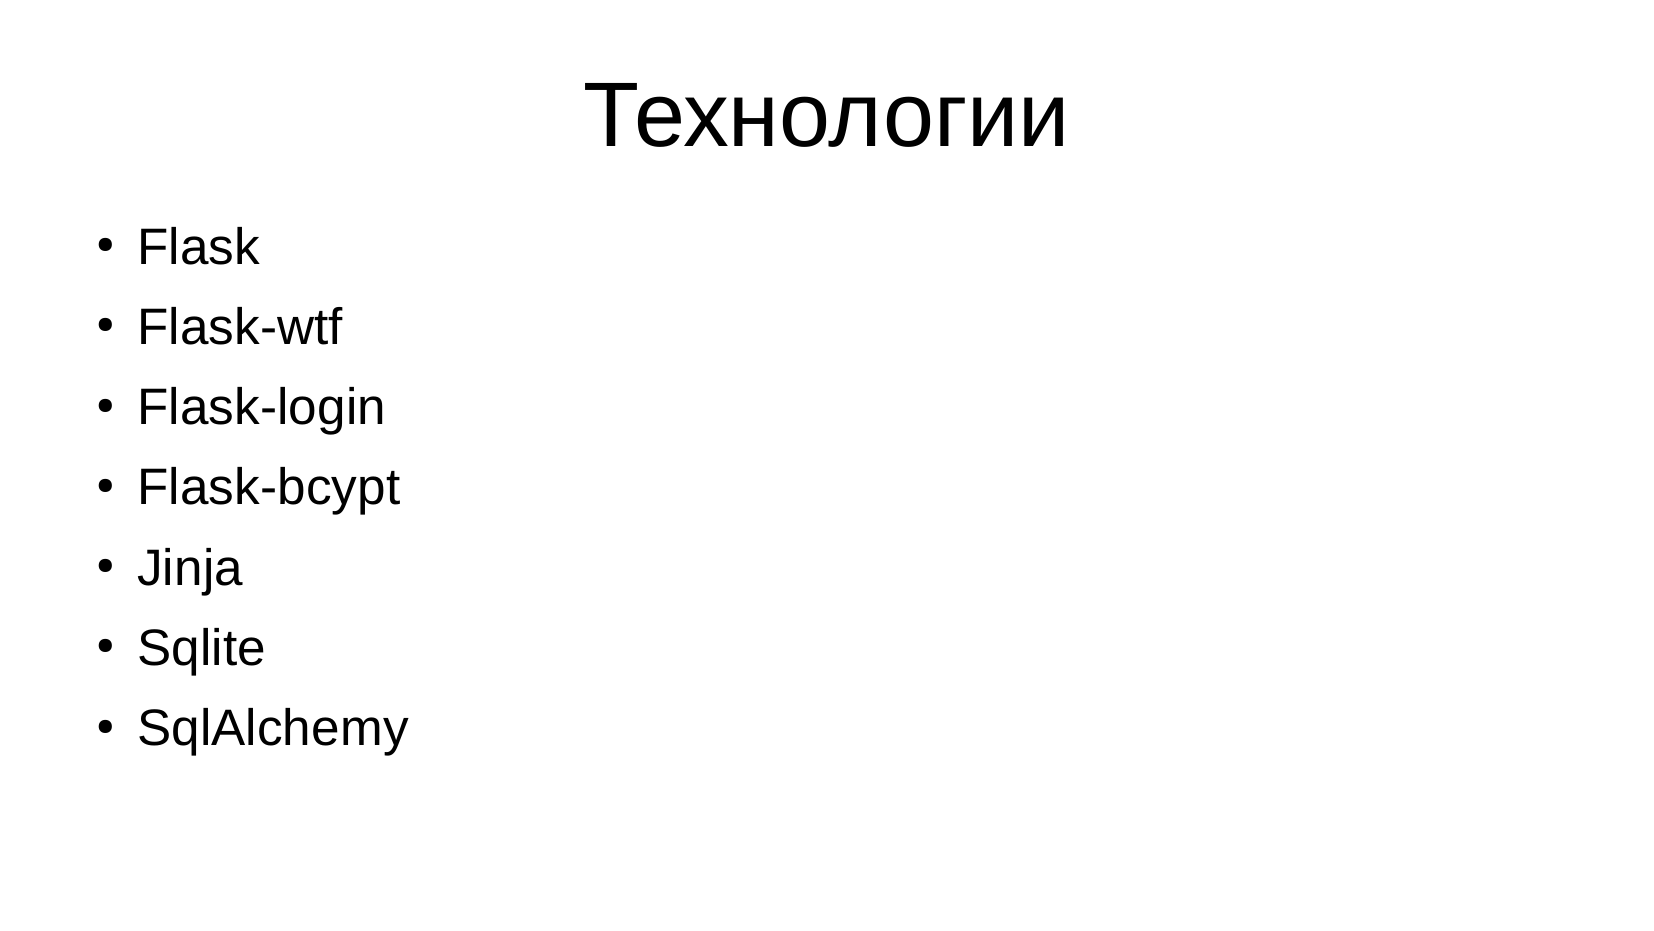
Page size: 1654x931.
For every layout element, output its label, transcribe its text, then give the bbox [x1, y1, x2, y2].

title Технологии [82, 37, 1571, 193]
list Flask Flask-wtf Flask-login Flask-bcypt Jinja Sqlite SqlAlchemy [82, 217, 1571, 758]
